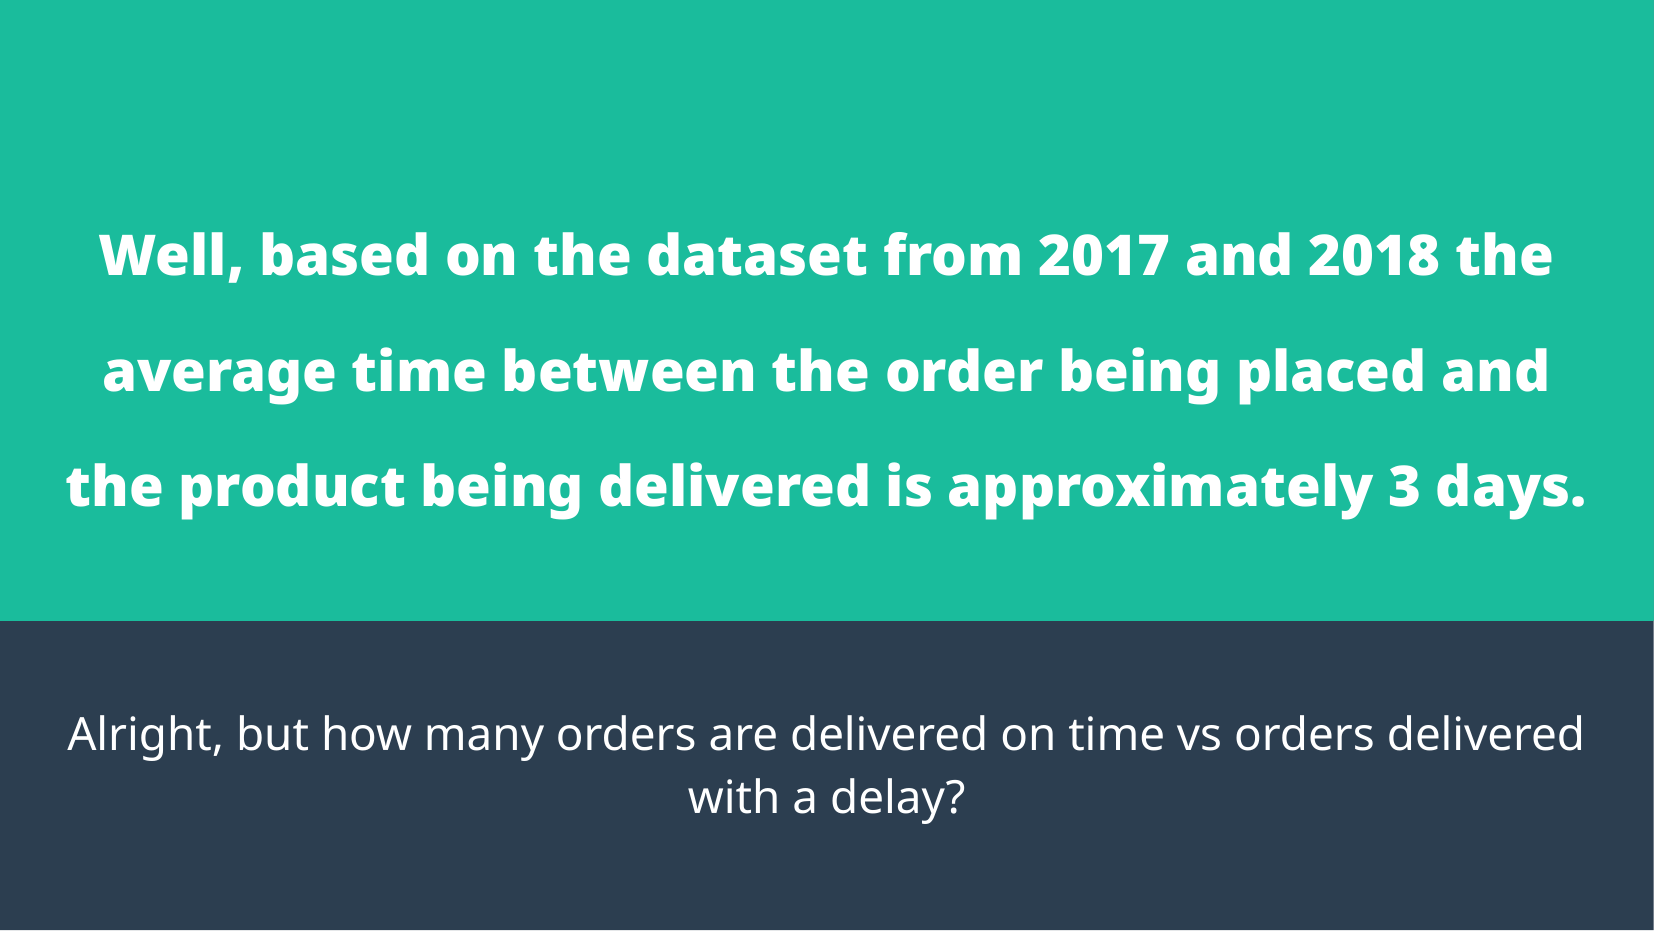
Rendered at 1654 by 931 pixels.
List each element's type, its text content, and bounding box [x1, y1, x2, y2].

title Well, based on the dataset from 2017 and 2018 the average time between the order being placed and the product being delivered is approximately 3 days. [59, 177, 1595, 296]
subtitle Alright, but how many orders are delivered on time vs orders delivered with a delay? [59, 642, 1595, 886]
